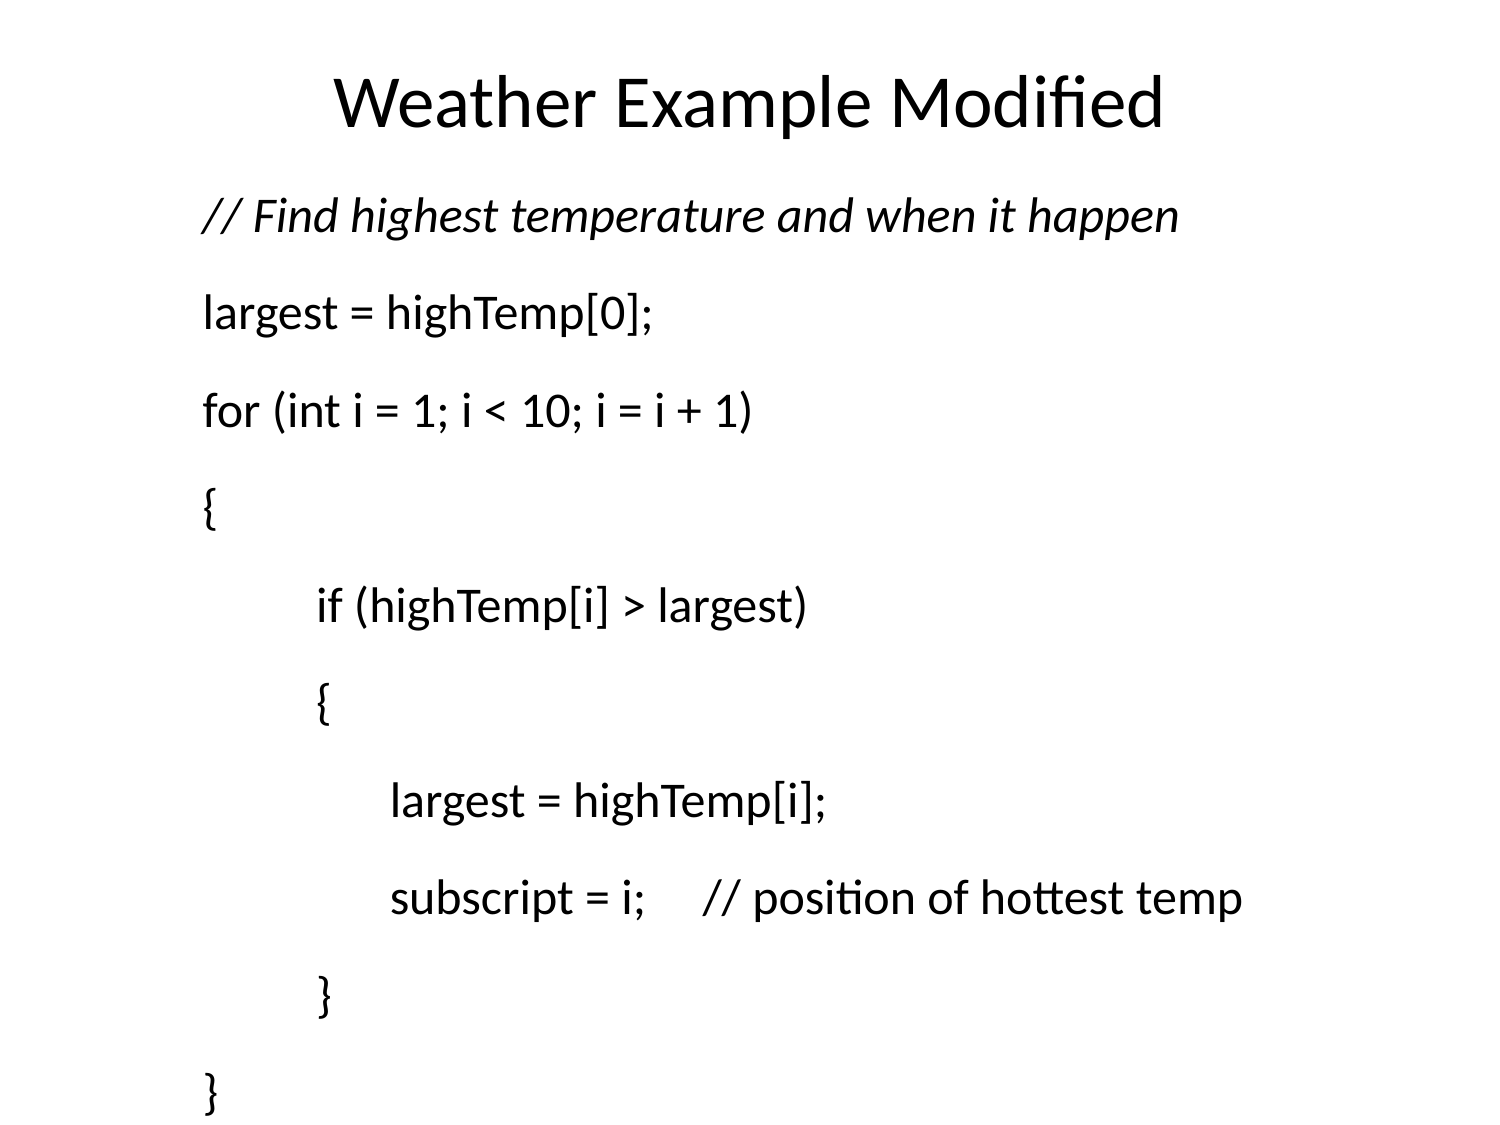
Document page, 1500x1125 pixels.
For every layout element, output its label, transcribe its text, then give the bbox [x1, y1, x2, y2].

list // Find highest temperature and when it happen largest = highTemp[0]; for (int i = 1; i < 10; i = i + 1) { if (highTemp[i] > largest) { largest = highTemp[i]; subscript = i; // position of hottest temp } } cout << "It is hottest on day " << subscript + 1 << endl; cout << "Temperature of the hottest day: " << largest << endl; [75, 174, 1425, 1088]
title Weather Example Modified [75, 45, 1425, 163]
